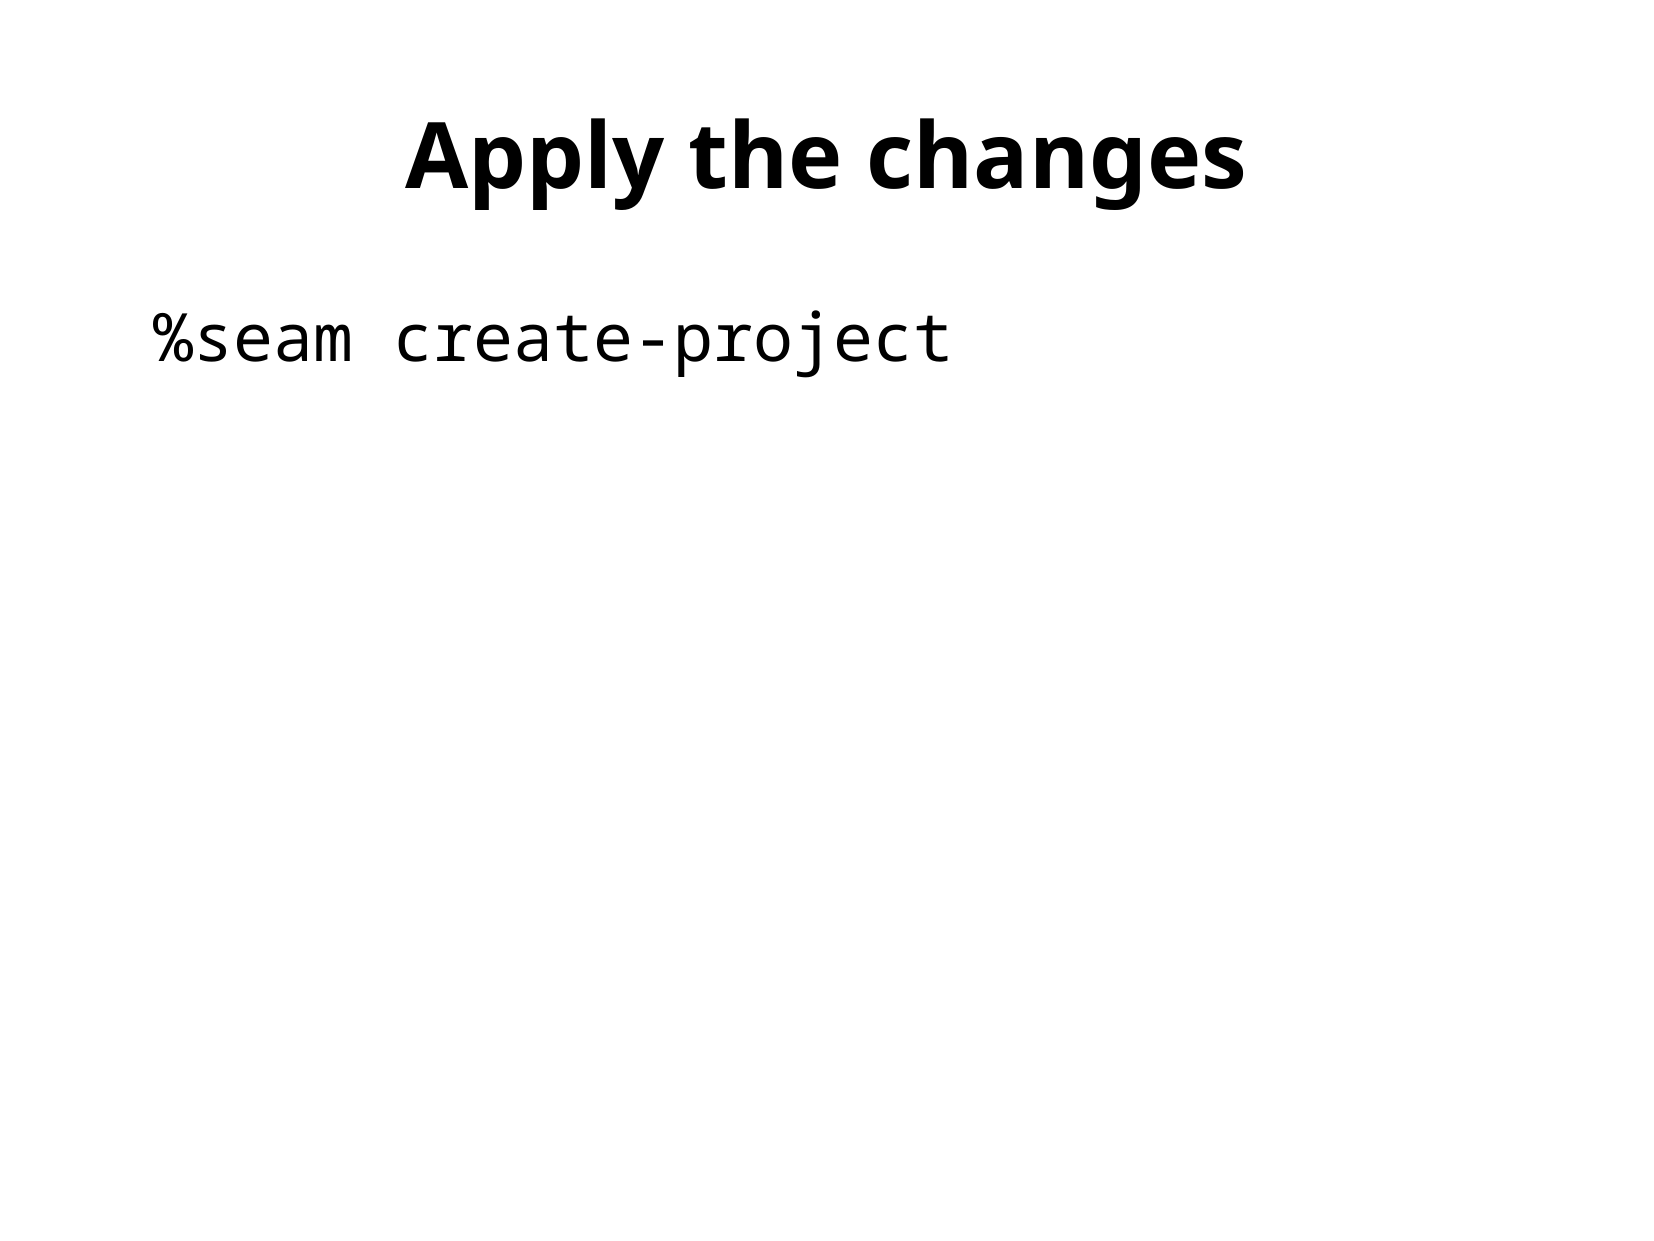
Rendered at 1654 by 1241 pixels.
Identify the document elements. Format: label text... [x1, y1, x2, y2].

title Apply the changes [82, 49, 1571, 257]
list %seam create-project [82, 290, 1571, 1109]
